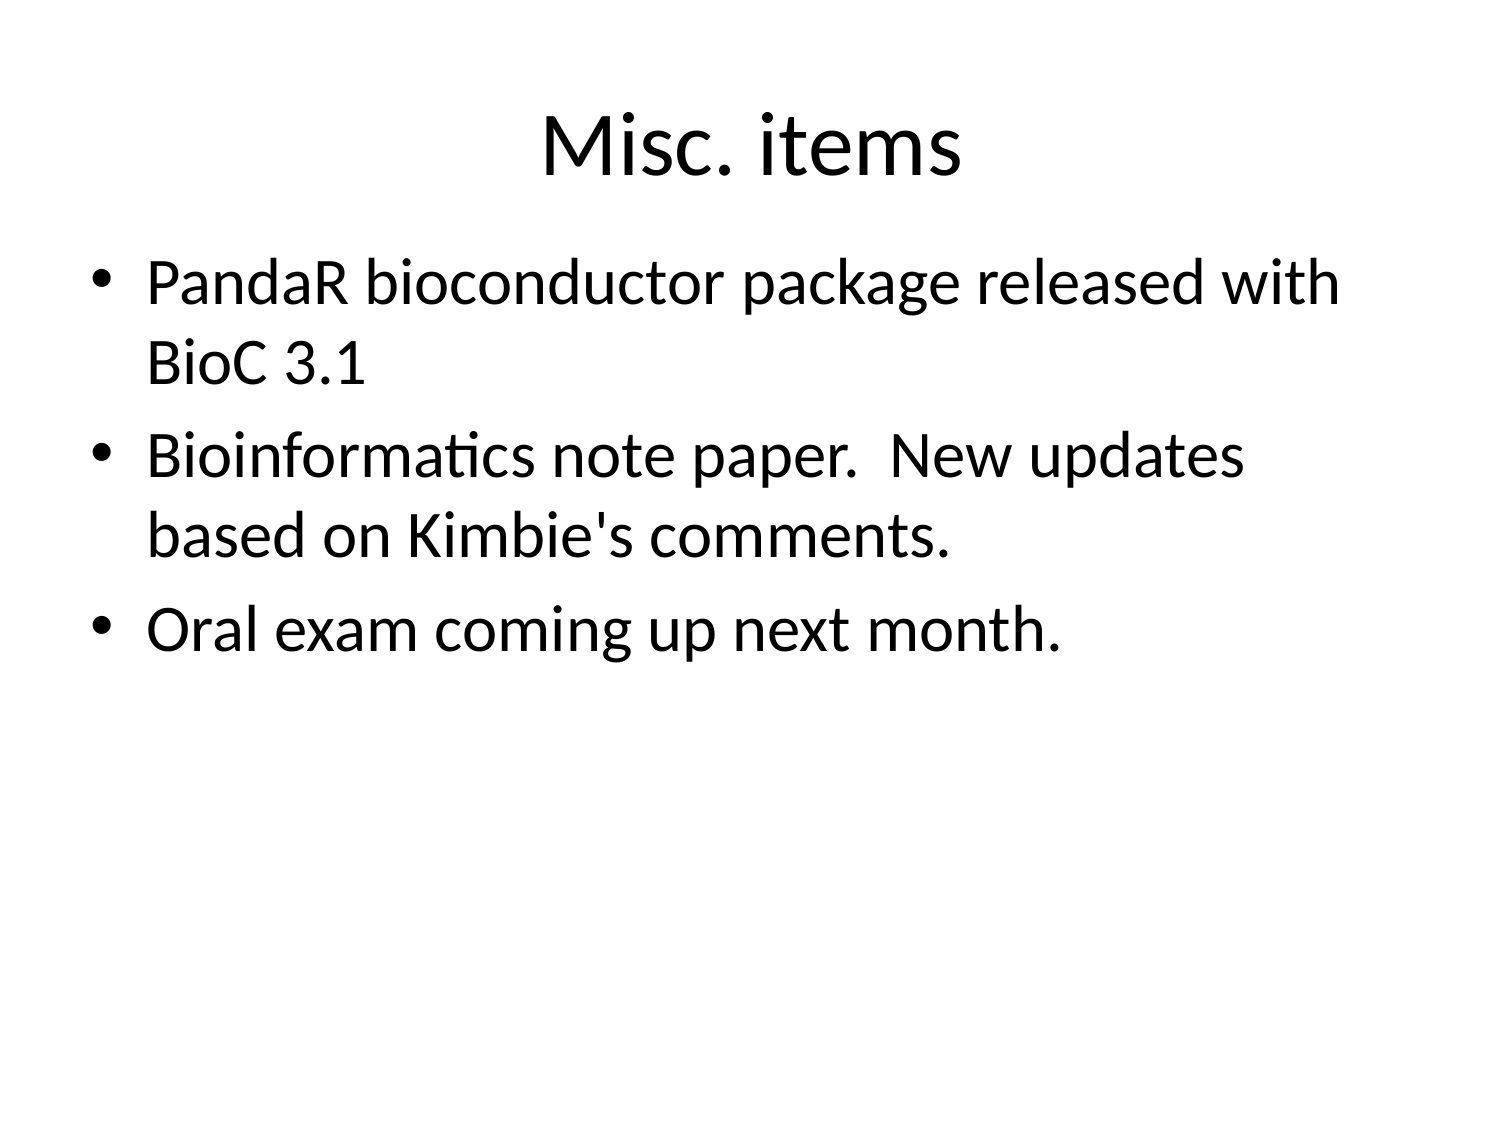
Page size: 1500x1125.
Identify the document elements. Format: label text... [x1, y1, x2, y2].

list PandaR bioconductor package released with BioC 3.1 Bioinformatics note paper. New updates based on Kimbie's comments. Oral exam coming up next month. [75, 230, 1425, 973]
title Misc. items [76, 45, 1427, 233]
